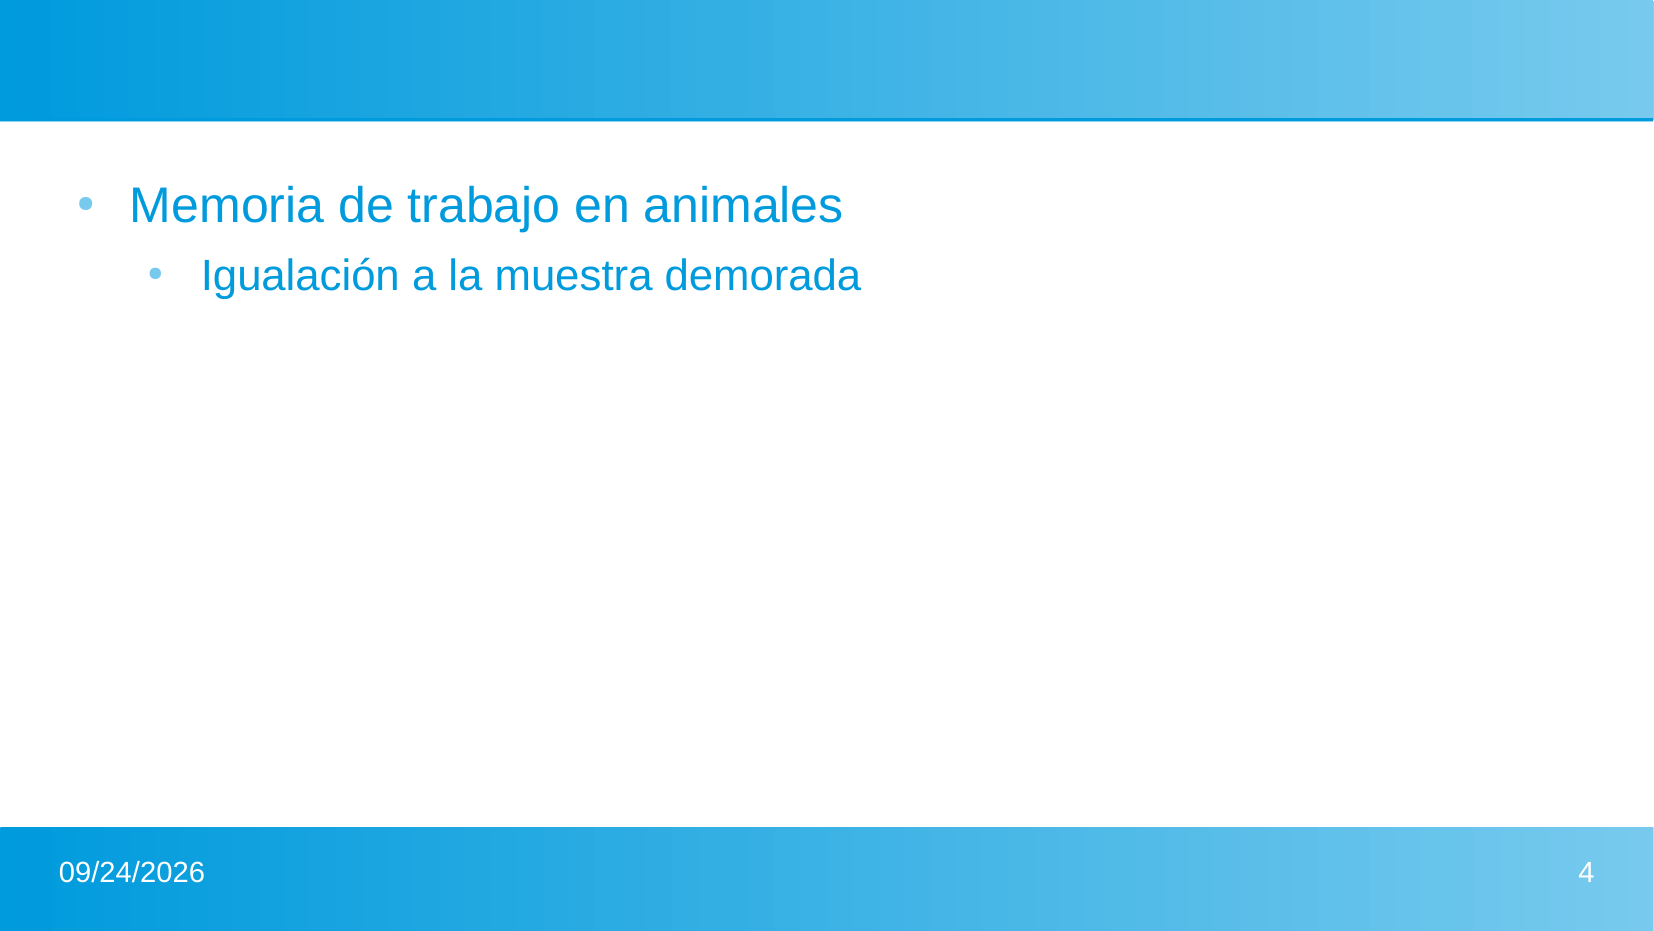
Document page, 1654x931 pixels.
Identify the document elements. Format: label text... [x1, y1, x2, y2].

list Memoria de trabajo en animales Igualación a la muestra demorada [59, 177, 1595, 768]
